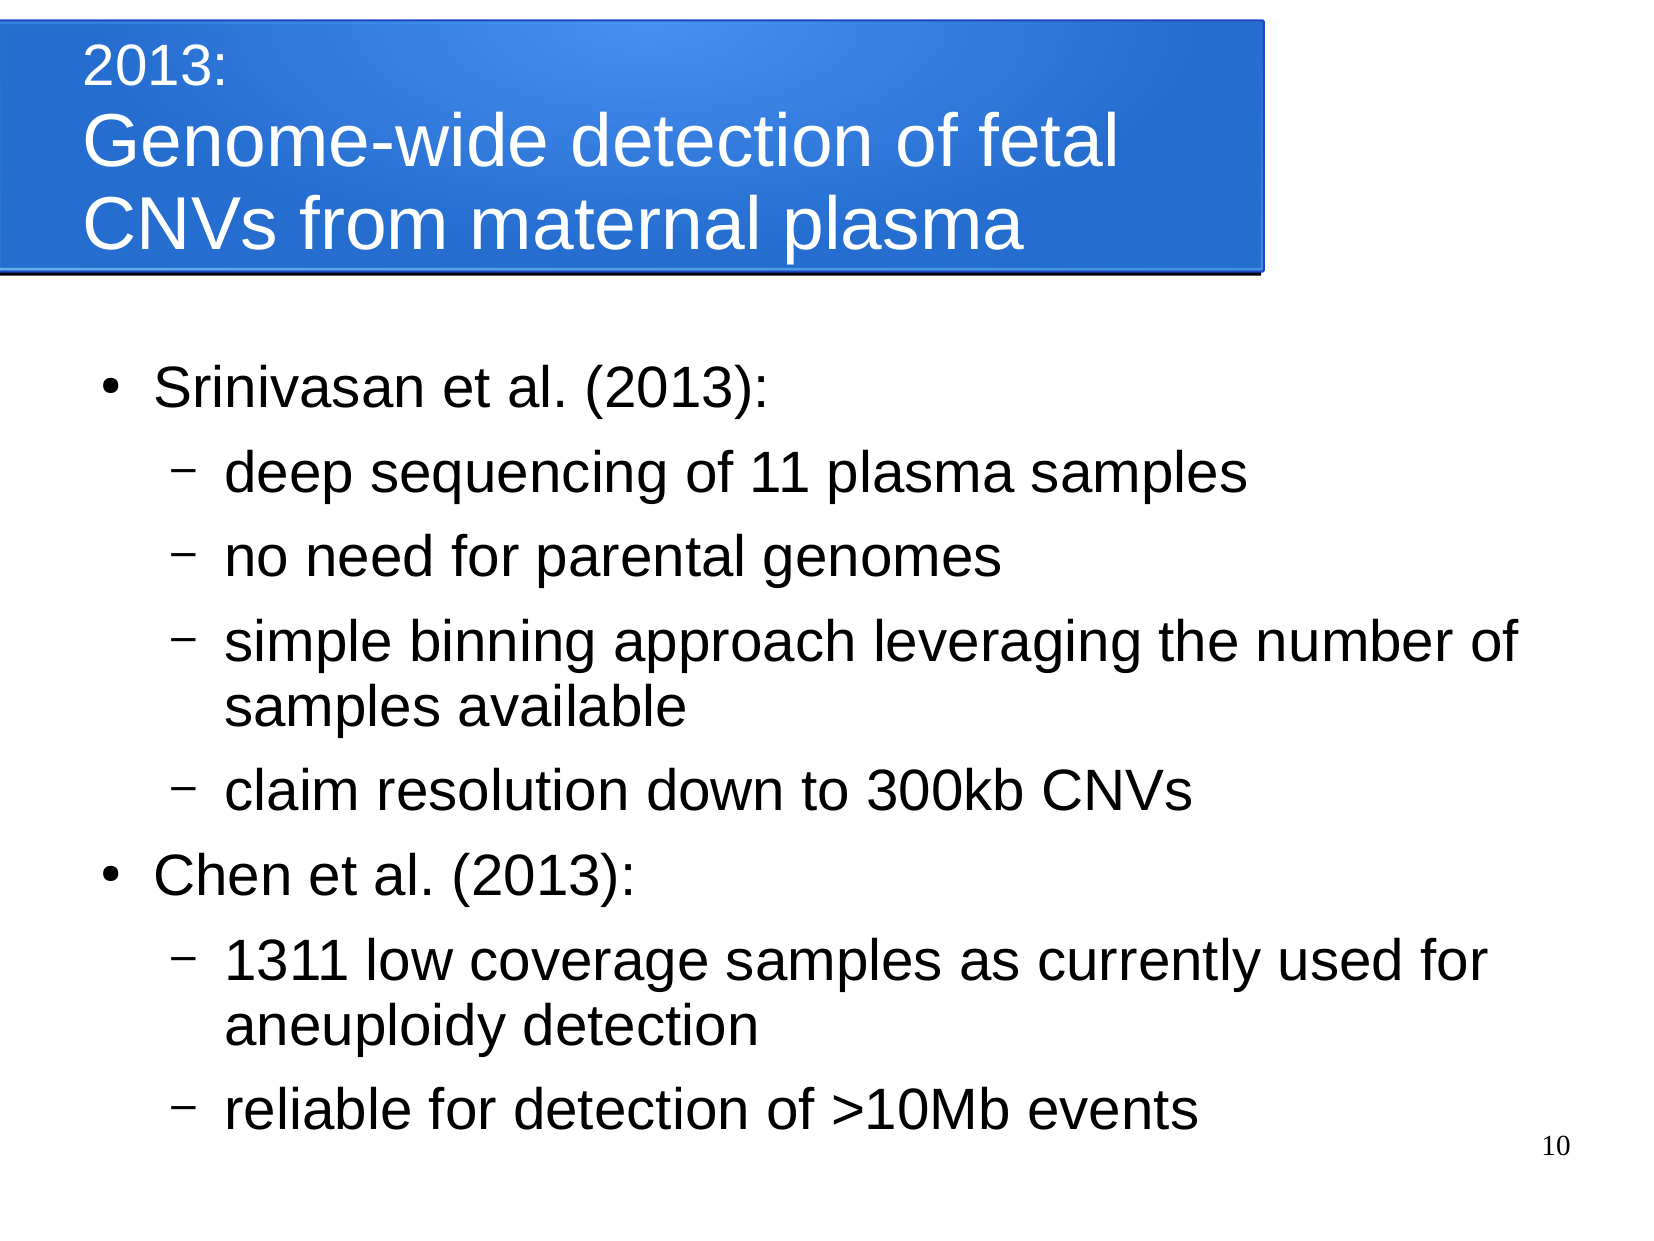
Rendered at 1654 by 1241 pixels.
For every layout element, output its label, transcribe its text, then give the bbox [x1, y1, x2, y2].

title 2013: Genome-wide detection of fetal CNVs from maternal plasma [82, 32, 1252, 267]
list Srinivasan et al. (2013): deep sequencing of 11 plasma samples no need for parental genomes simple binning approach leveraging the number of samples available claim resolution down to 300kb CNVs Chen et al. (2013): 1311 low coverage samples as currently used for aneuploidy detection reliable for detection of >10Mb events [82, 354, 1595, 1170]
